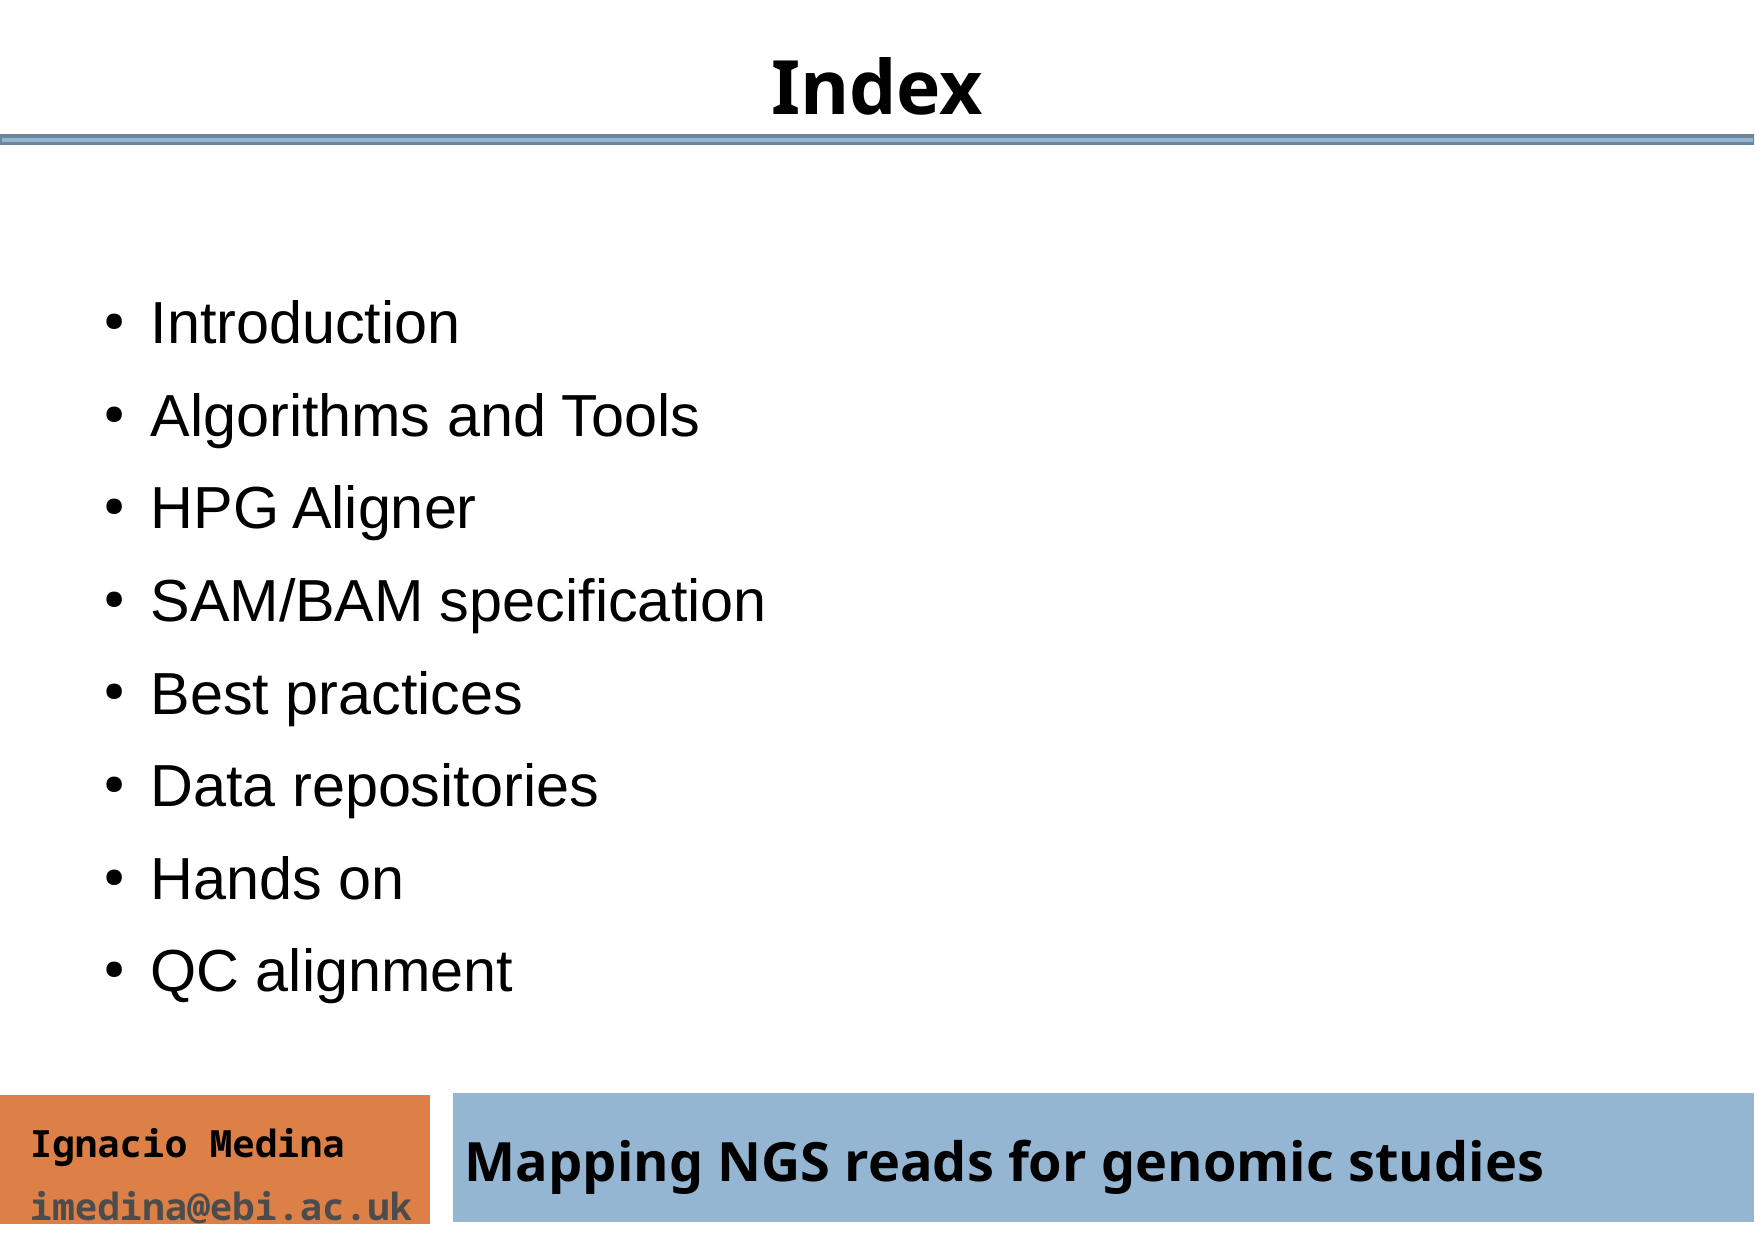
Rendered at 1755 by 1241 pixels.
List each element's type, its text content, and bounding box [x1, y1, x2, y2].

text_box [0, 136, 1754, 144]
text_box Index [67, 27, 1688, 130]
text_box Ignacio Medina imedina@ebi.ac.uk [15, 1110, 436, 1224]
text_box Mapping NGS reads for genomic studies [450, 1116, 1726, 1195]
list Introduction Algorithms and Tools HPG Aligner SAM/BAM specification Best practices Data repositories Hands on QC alignment [87, 290, 1632, 1010]
